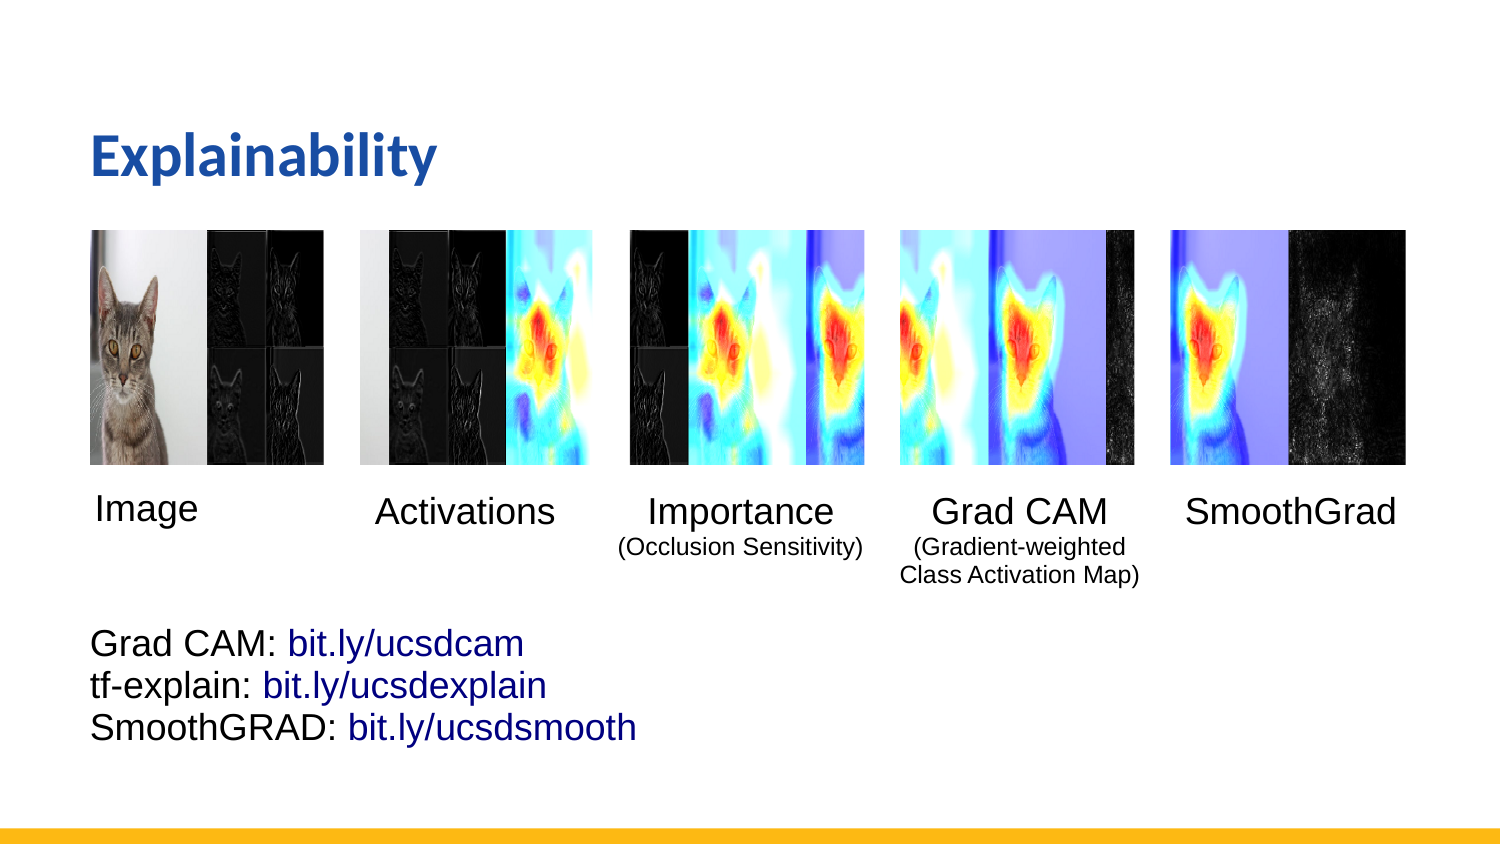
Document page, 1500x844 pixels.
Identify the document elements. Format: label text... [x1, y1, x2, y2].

text_box SmoothGrad [1170, 483, 1426, 541]
text_box Grad CAM (Gradient-weighted Class Activation Map) [870, 483, 1171, 596]
picture [1170, 230, 1406, 466]
picture [360, 230, 593, 466]
text_box Grad CAM: bit.ly/ucsdcam tf-explain: bit.ly/ucsdexplain SmoothGRAD: bit.ly/ucsdsmooth [75, 615, 721, 756]
text_box Activations [360, 483, 530, 541]
picture [90, 230, 324, 466]
title Explainability [75, 0, 1425, 197]
text_box Importance (Occlusion Sensitivity) [530, 483, 951, 624]
text_box Image [79, 480, 226, 579]
picture [629, 230, 865, 466]
picture [900, 230, 1135, 466]
